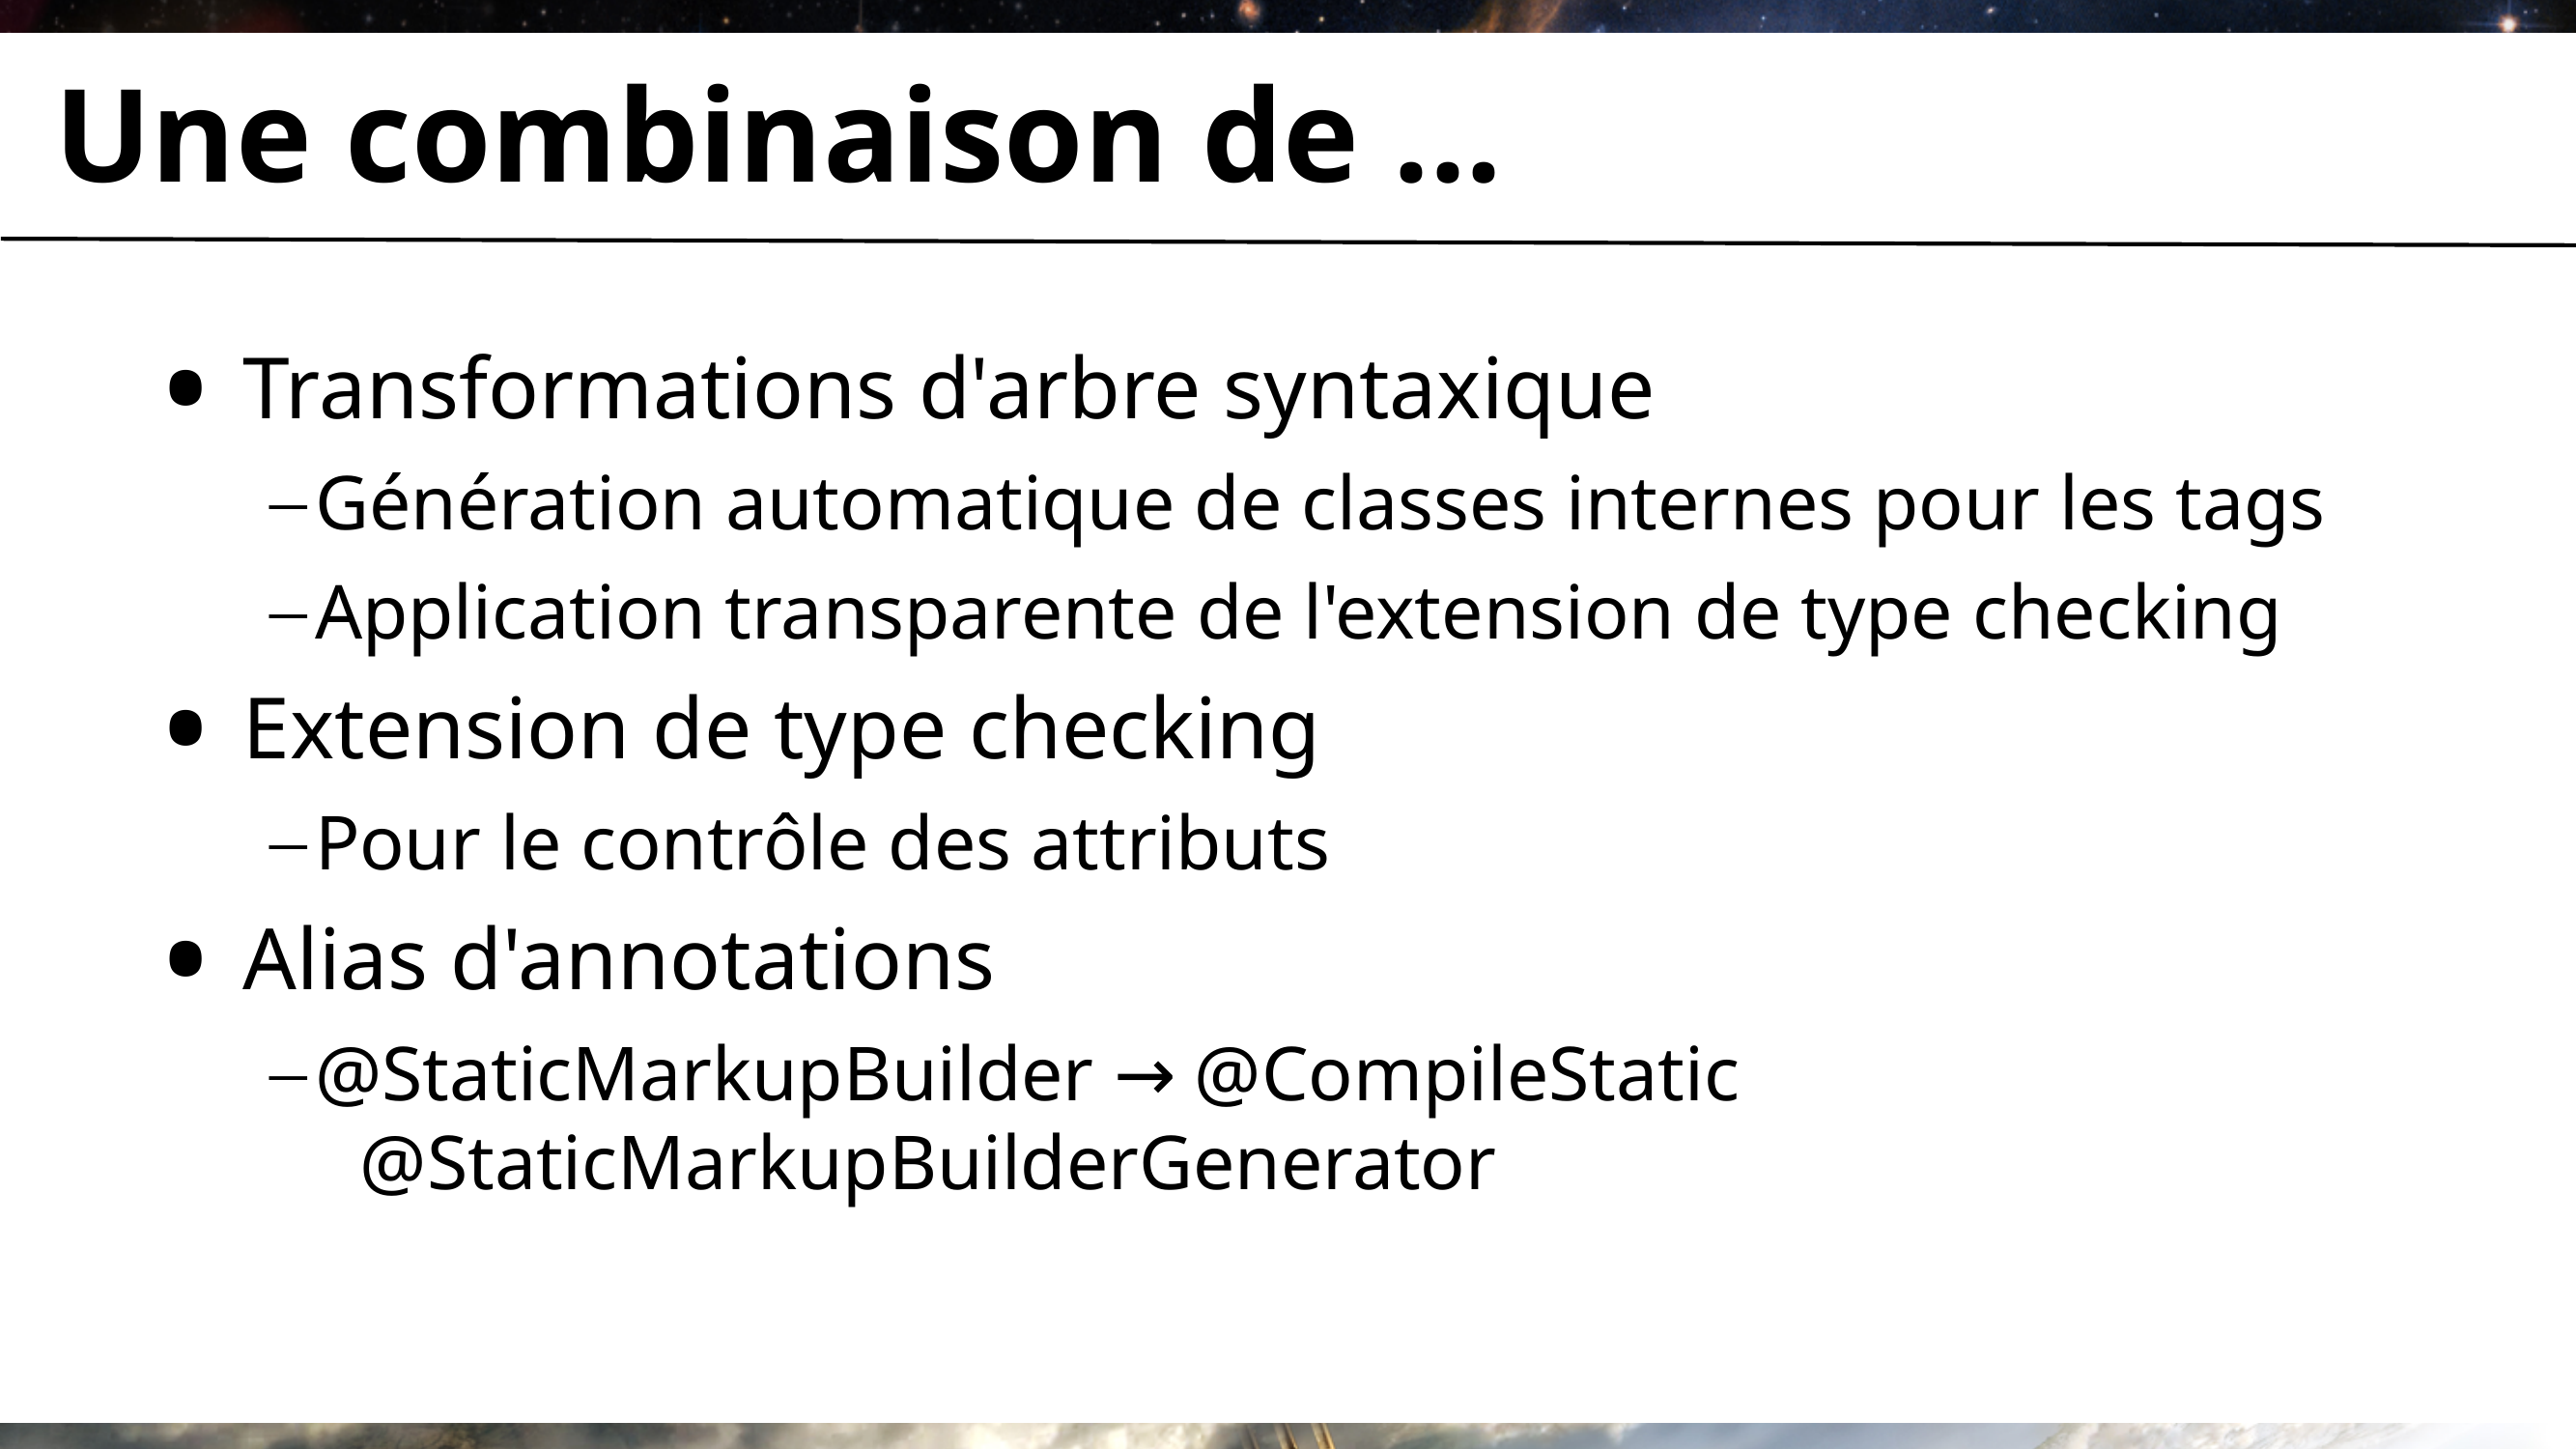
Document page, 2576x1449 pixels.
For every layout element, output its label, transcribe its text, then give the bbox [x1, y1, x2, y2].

picture [0, 0, 2576, 33]
title Une combinaison de ... [45, 12, 2528, 250]
list Transformations d'arbre syntaxique Génération automatique de classes internes pour les tags Application transparente de l'extension de type checking Extension de type checking Pour le contrôle des attributs Alias d'annotations @StaticMarkupBuilder → @CompileStatic @StaticMarkupBuilderGenerator [116, 326, 2457, 1387]
picture [0, 1423, 2576, 1449]
